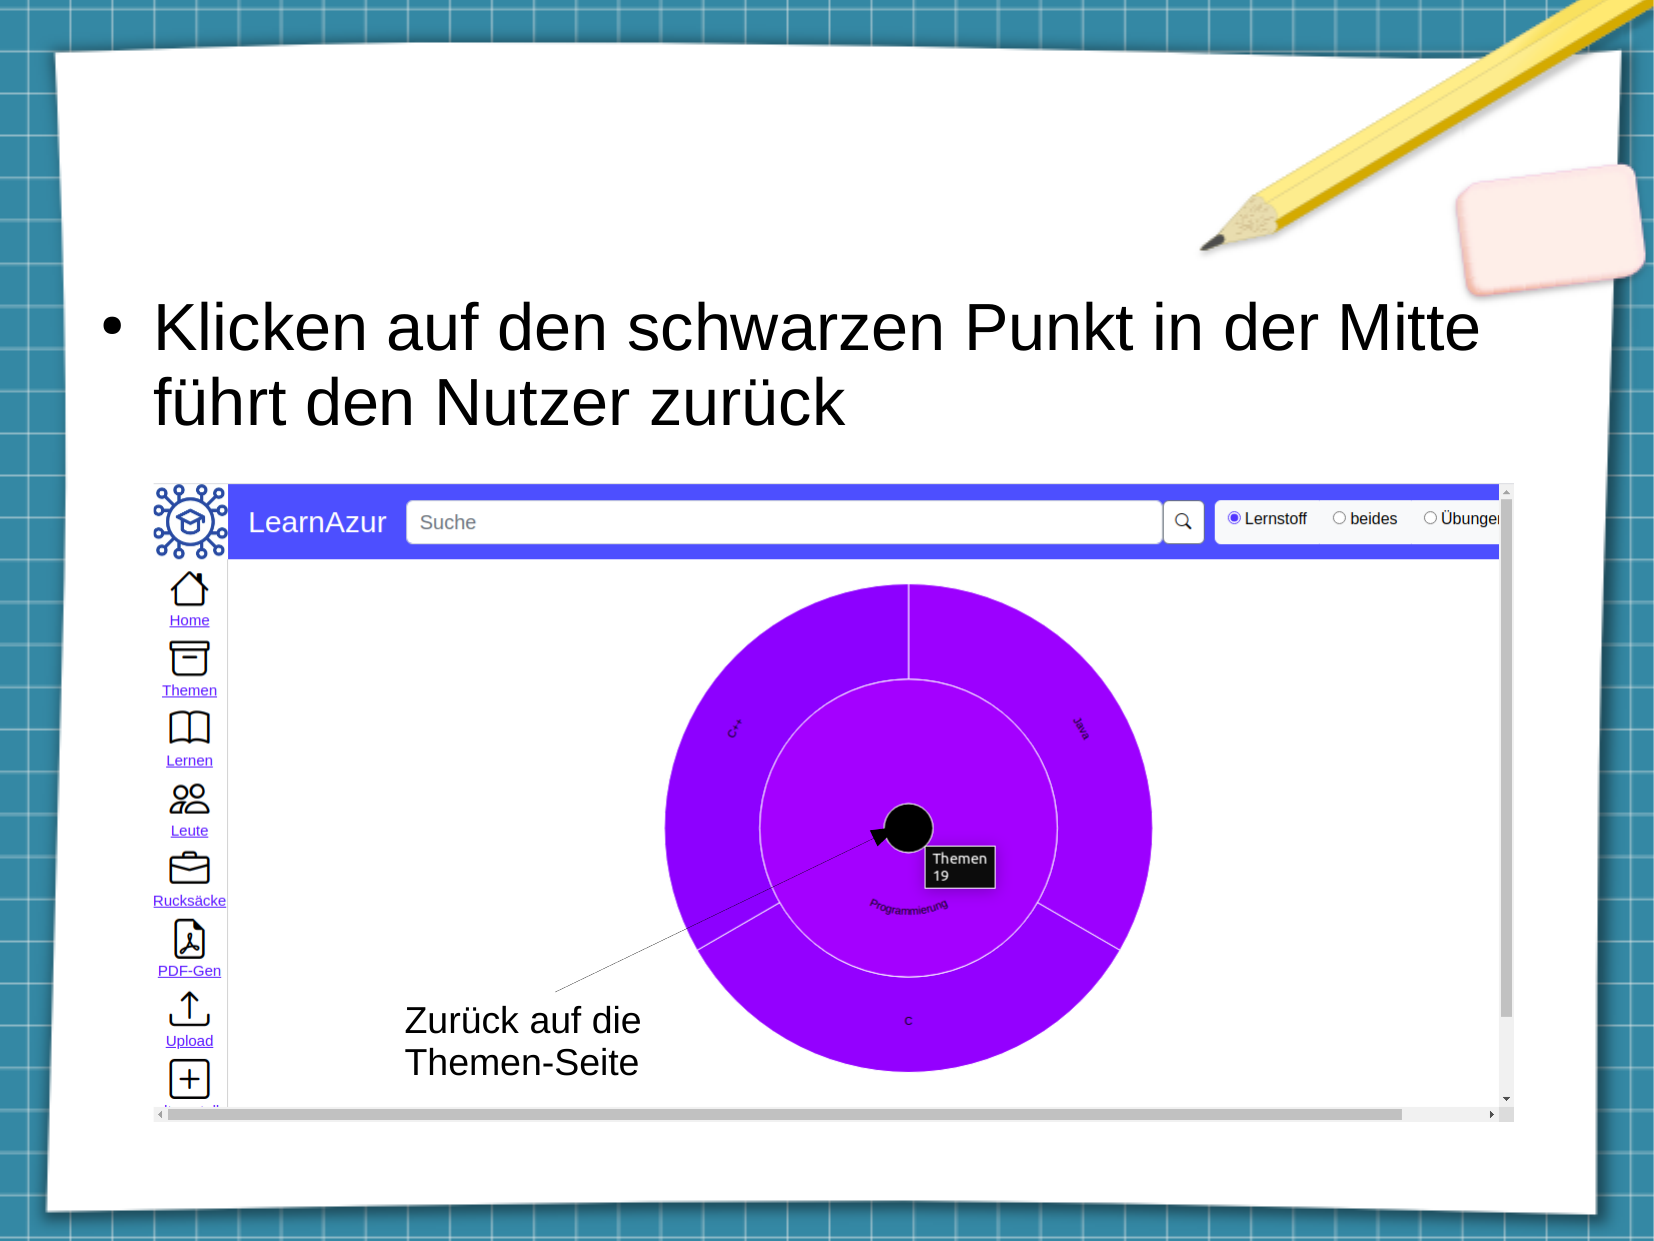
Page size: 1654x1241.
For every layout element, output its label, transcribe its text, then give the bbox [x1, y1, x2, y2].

text_box Zurück auf die Themen-Seite [389, 992, 721, 1091]
picture [0, 0, 1654, 1241]
list Klicken auf den schwarzen Punkt in der Mitte führt den Nutzer zurück [82, 290, 1571, 1010]
